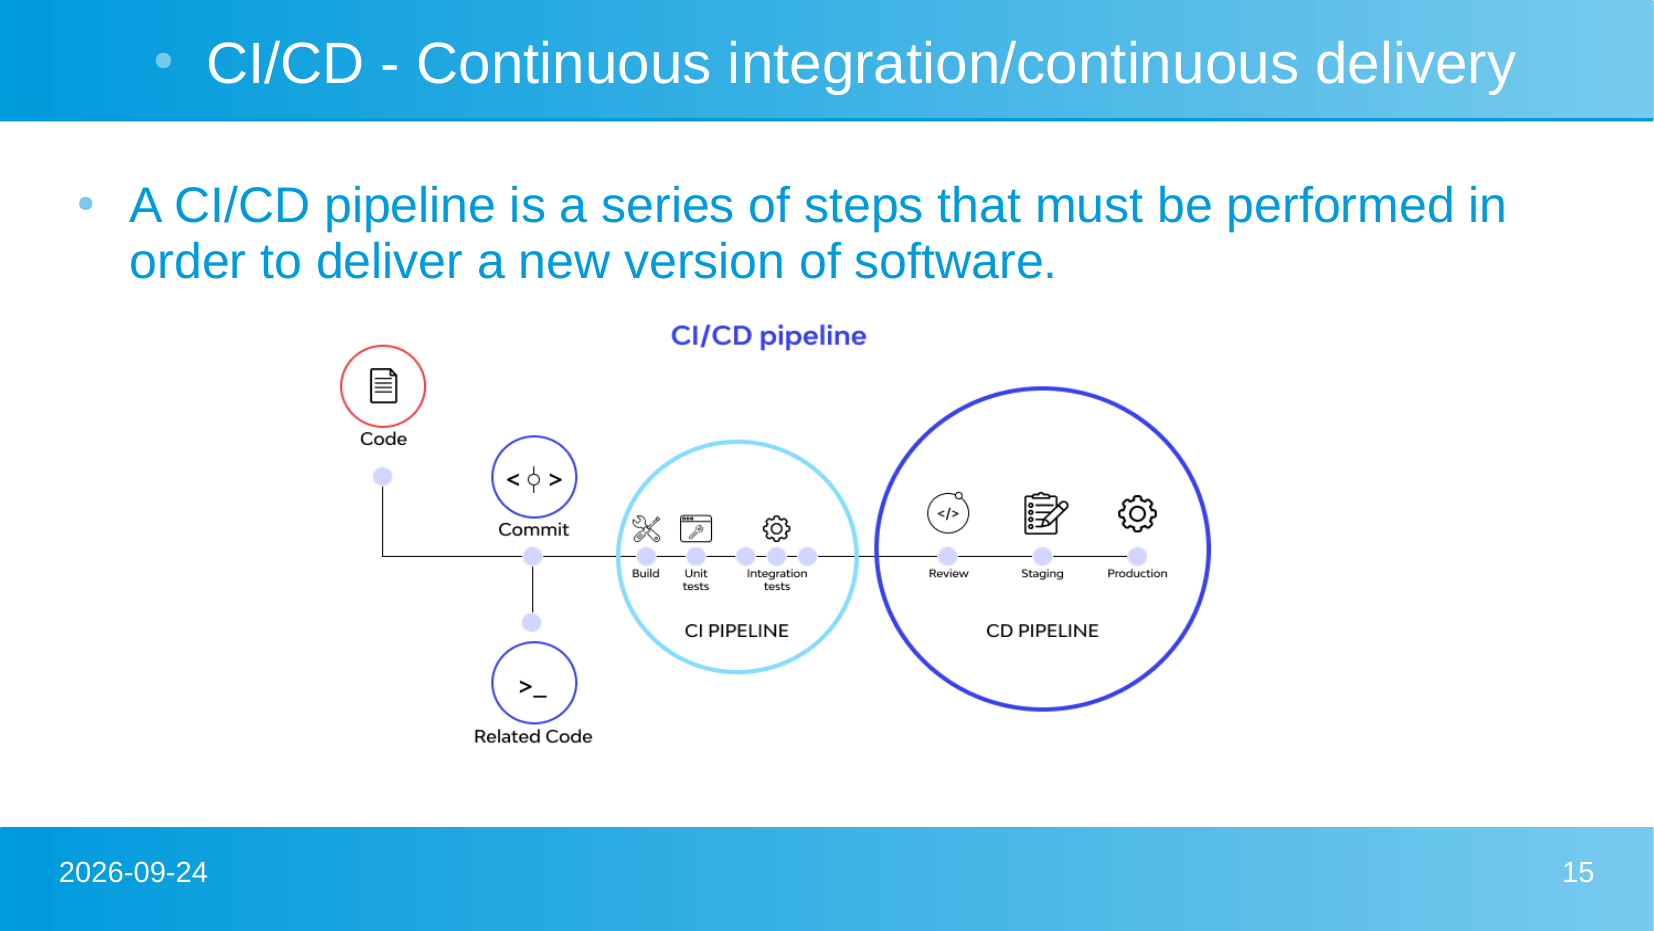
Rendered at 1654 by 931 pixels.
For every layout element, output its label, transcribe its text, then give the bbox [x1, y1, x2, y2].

list A CI/CD pipeline is a series of steps that must be performed in order to deliver a new version of software. [59, 177, 1595, 296]
title CI/CD - Continuous integration/continuous delivery [59, 23, 1595, 102]
picture [328, 301, 1211, 813]
